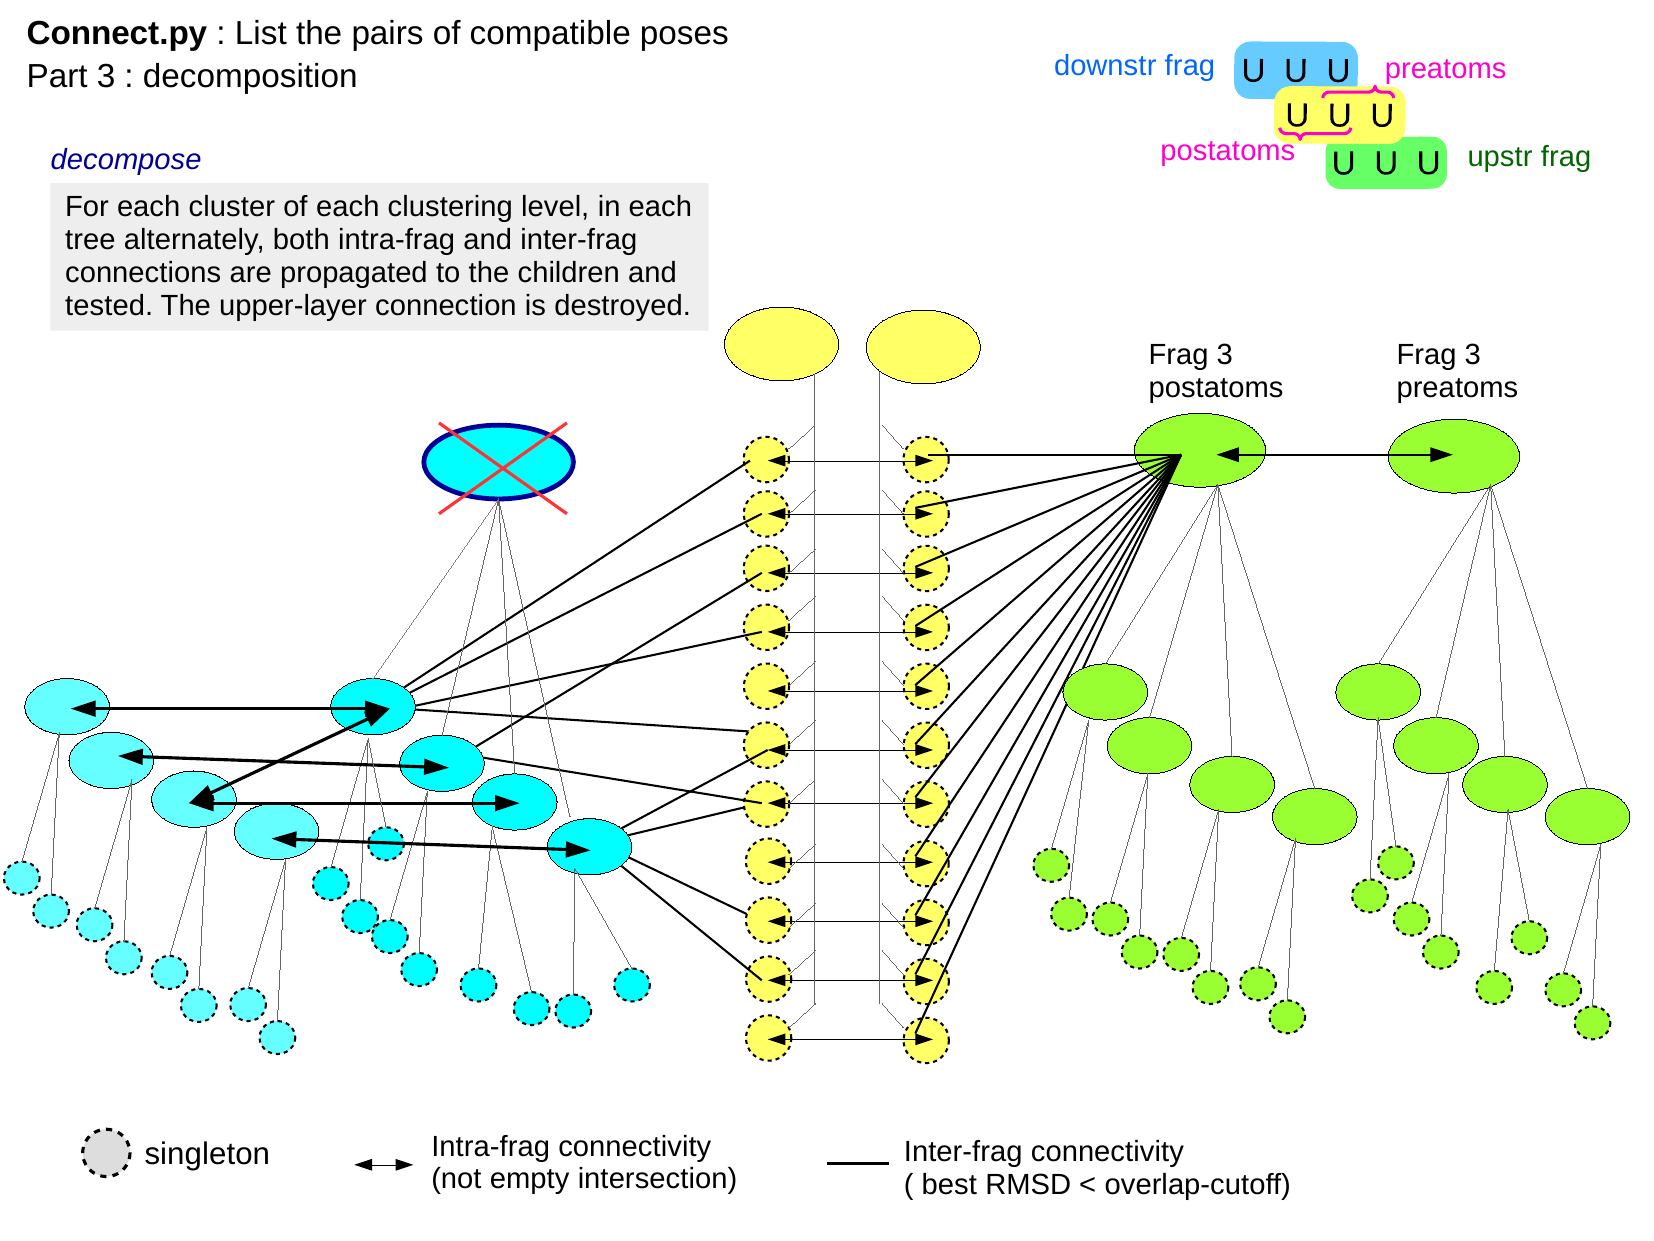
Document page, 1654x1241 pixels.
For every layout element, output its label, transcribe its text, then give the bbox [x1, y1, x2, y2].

text_box [743, 781, 790, 827]
text_box Frag 3 preatoms [1381, 330, 1536, 412]
text_box [931, 970, 949, 1004]
text_box [903, 436, 949, 483]
text_box [903, 781, 925, 803]
text_box [903, 1018, 920, 1039]
text_box [746, 1015, 792, 1061]
text_box [1240, 967, 1276, 1001]
text_box [1135, 456, 1164, 462]
text_box [903, 900, 922, 921]
text_box [399, 735, 485, 792]
text_box [904, 611, 949, 651]
text_box [1462, 756, 1548, 813]
text_box [903, 545, 943, 573]
text_box [1574, 1006, 1611, 1040]
text_box [1121, 935, 1158, 969]
text_box [368, 844, 404, 861]
text_box [460, 968, 497, 1002]
text_box [743, 491, 789, 537]
text_box [1192, 970, 1229, 1004]
text_box [903, 491, 944, 514]
text_box U U U [1325, 136, 1447, 189]
text_box [76, 908, 113, 942]
text_box [746, 956, 792, 1002]
text_box [1051, 897, 1087, 931]
text_box Frag 3 postatoms [1133, 330, 1300, 412]
text_box [214, 786, 237, 802]
text_box Connect.py : List the pairs of compatible poses Part 3 : decomposition [11, 7, 886, 107]
text_box [933, 915, 949, 945]
text_box [904, 556, 949, 592]
text_box [1146, 465, 1161, 474]
text_box [3, 861, 40, 895]
text_box [903, 663, 935, 691]
text_box [743, 722, 790, 759]
text_box [724, 307, 839, 381]
text_box Inter-frag connectivity ( best RMSD < overlap-cutoff) [889, 1128, 1307, 1209]
text_box [743, 545, 789, 592]
text_box U U U [1252, 41, 1358, 100]
text_box [1545, 788, 1630, 845]
text_box [1422, 935, 1459, 969]
text_box [472, 773, 558, 831]
text_box [903, 959, 921, 980]
text_box [507, 436, 574, 493]
text_box [1378, 846, 1414, 880]
text_box [331, 710, 366, 727]
text_box [903, 841, 948, 887]
text_box upstr frag [1452, 132, 1630, 184]
text_box [469, 471, 536, 499]
text_box [1269, 1000, 1306, 1034]
text_box [903, 1017, 949, 1064]
text_box [1163, 937, 1200, 971]
text_box [614, 968, 650, 1002]
text_box [342, 900, 408, 954]
text_box [1388, 419, 1520, 494]
text_box [1352, 879, 1388, 913]
text_box U U U [1273, 86, 1406, 144]
text_box [750, 751, 789, 768]
text_box For each cluster of each clustering level, in each tree alternately, both intra-frag and inter-frag connections are propagated to the children and tested. The upper-layer connection is destroyed. [50, 183, 709, 331]
text_box [1393, 717, 1479, 774]
text_box [234, 805, 319, 860]
text_box [259, 1021, 296, 1055]
text_box [513, 992, 550, 1026]
text_box [180, 988, 217, 1022]
text_box decompose [35, 135, 249, 184]
text_box [866, 310, 981, 384]
text_box [904, 667, 949, 709]
text_box [105, 941, 142, 975]
text_box [368, 827, 404, 841]
text_box [743, 436, 789, 483]
text_box [903, 781, 949, 827]
text_box [745, 897, 792, 943]
text_box [151, 955, 188, 989]
text_box [1134, 413, 1266, 488]
text_box [24, 678, 110, 735]
text_box postatoms [1145, 126, 1323, 178]
text_box downstr frag [1039, 41, 1252, 122]
text_box [1476, 970, 1513, 1004]
text_box [312, 866, 349, 901]
text_box [1335, 663, 1421, 721]
text_box [455, 425, 548, 465]
text_box [745, 838, 792, 884]
text_box [903, 604, 939, 632]
text_box [903, 958, 944, 1005]
text_box [555, 994, 592, 1028]
text_box [903, 503, 949, 537]
text_box singleton [129, 1129, 319, 1179]
text_box [1062, 663, 1148, 721]
text_box [1272, 788, 1358, 845]
text_box [743, 604, 790, 650]
text_box [1092, 902, 1129, 936]
text_box [1139, 460, 1163, 469]
text_box [68, 732, 154, 789]
text_box preatoms [1370, 44, 1522, 93]
text_box Intra-frag connectivity (not empty intersection) [416, 1122, 753, 1203]
text_box [1545, 973, 1582, 1007]
text_box [1107, 717, 1192, 774]
text_box [903, 722, 932, 750]
text_box [935, 861, 949, 885]
text_box [151, 770, 236, 828]
text_box [423, 434, 499, 495]
text_box [904, 724, 949, 768]
text_box [743, 663, 790, 709]
text_box [940, 809, 949, 823]
text_box [547, 818, 632, 875]
text_box [903, 899, 946, 946]
text_box [330, 678, 416, 735]
text_box [903, 841, 923, 862]
text_box [1189, 756, 1275, 813]
text_box [82, 1129, 130, 1177]
text_box [230, 988, 266, 1022]
text_box [1393, 902, 1430, 936]
text_box [401, 953, 438, 987]
text_box [1033, 848, 1070, 882]
text_box [1511, 921, 1548, 955]
text_box [33, 894, 69, 928]
